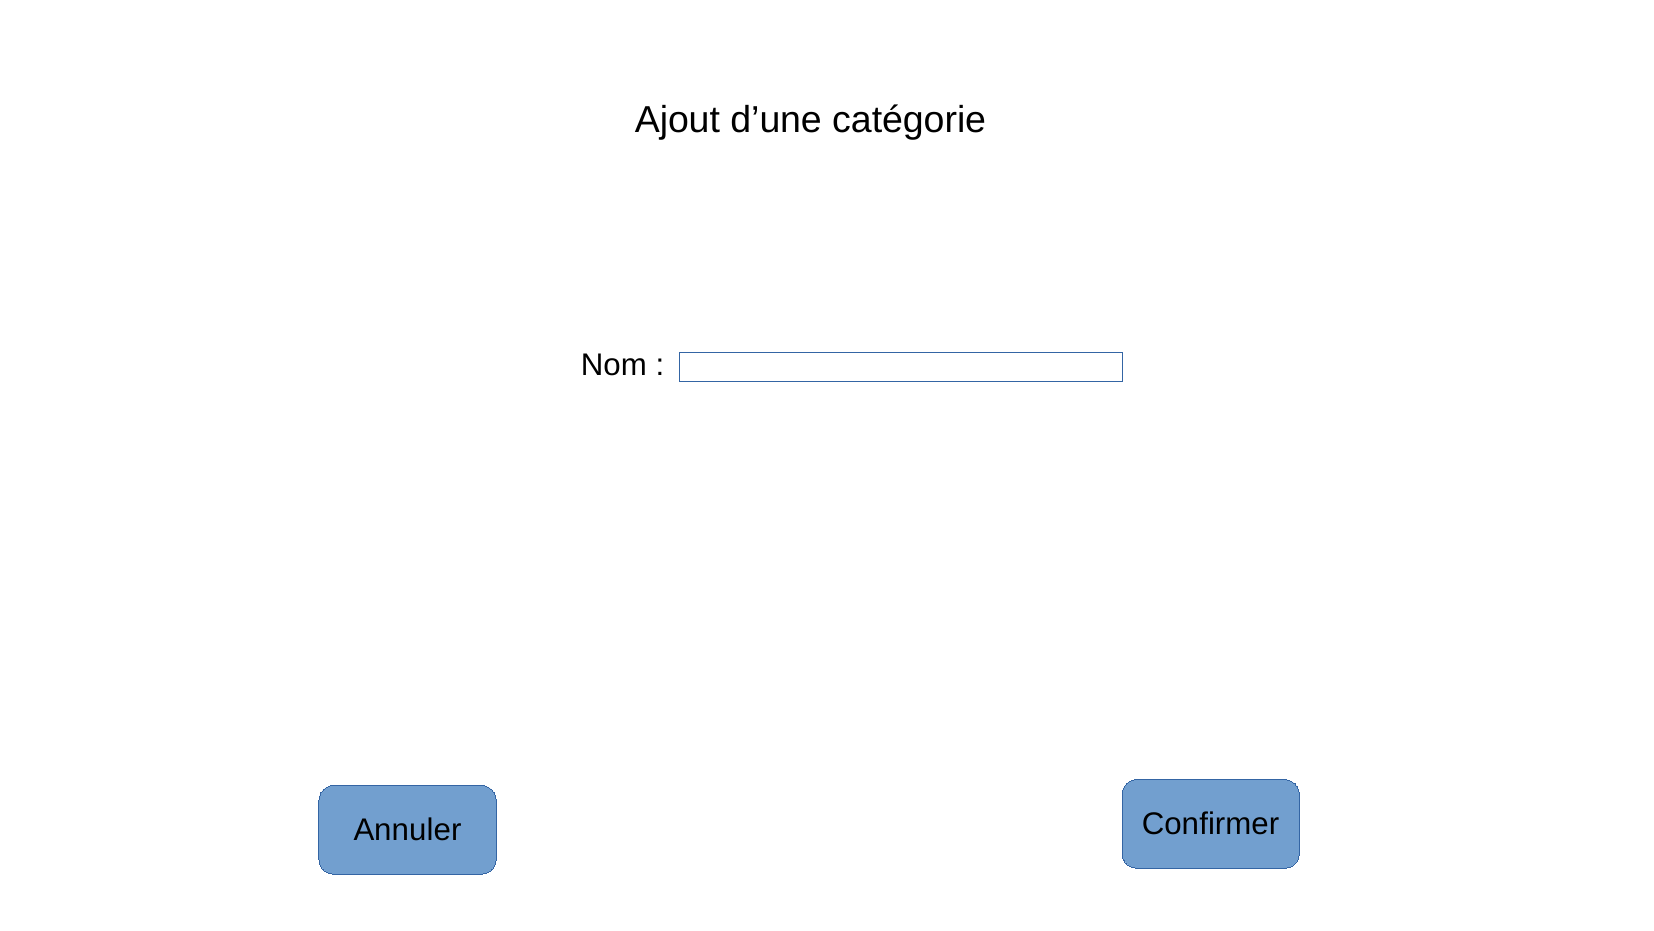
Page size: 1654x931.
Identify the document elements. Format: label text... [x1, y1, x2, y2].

text_box Confirmer [1122, 779, 1300, 869]
text_box [680, 352, 1123, 382]
text_box Nom : [565, 340, 680, 420]
text_box Annuler [318, 785, 497, 875]
text_box Ajout d’une catégorie [620, 90, 1001, 148]
